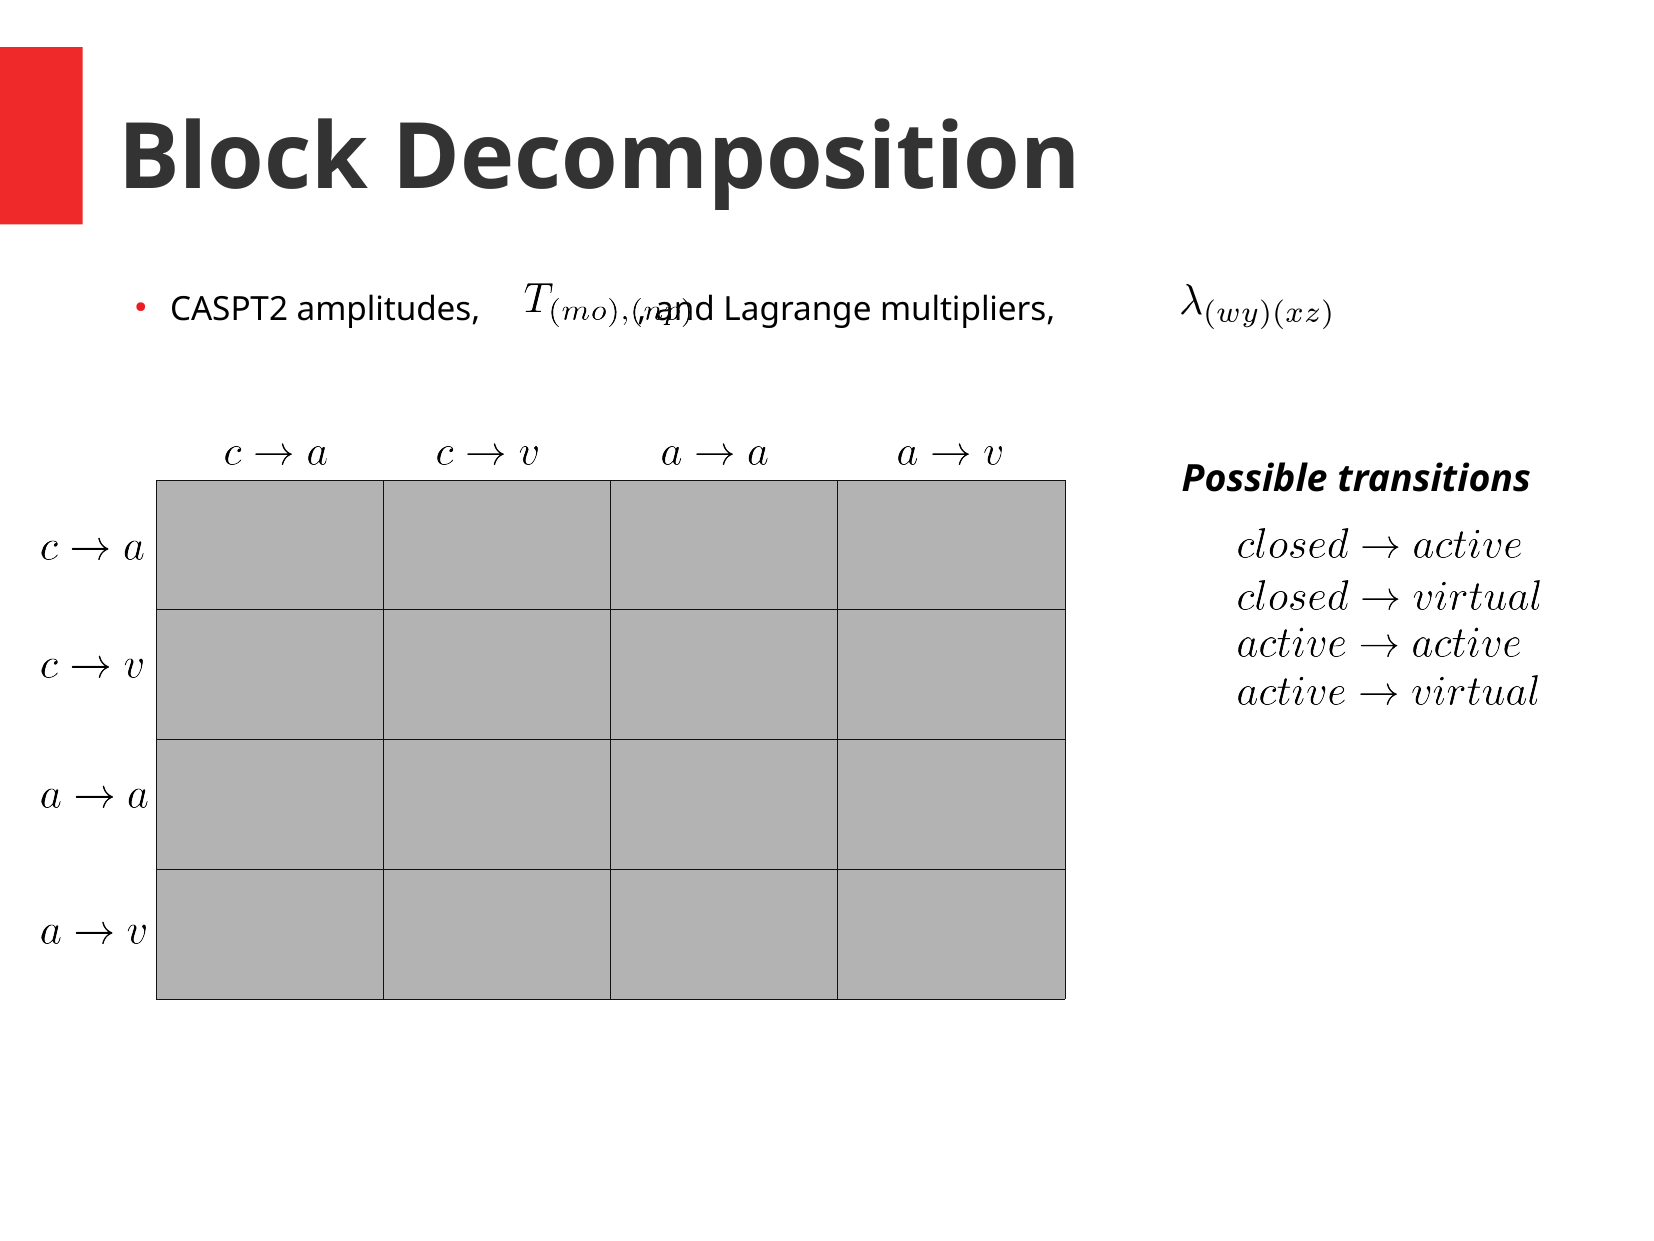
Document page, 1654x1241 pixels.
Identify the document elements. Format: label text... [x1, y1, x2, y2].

picture [1238, 675, 1538, 705]
picture [1181, 284, 1331, 329]
table_cell [384, 610, 610, 739]
table_cell [838, 610, 1065, 739]
table_cell [384, 870, 610, 999]
picture [41, 655, 143, 678]
text_box CASPT2 amplitudes, , and Lagrange multipliers, . [120, 277, 1516, 983]
picture [662, 443, 768, 466]
table_cell [838, 740, 1065, 869]
picture [225, 443, 327, 466]
table_cell [611, 870, 837, 999]
picture [898, 443, 1002, 466]
picture [1238, 547, 1521, 558]
title Block Decomposition [118, 49, 1571, 257]
picture [437, 443, 538, 466]
picture [1238, 580, 1540, 610]
table_header [157, 481, 383, 609]
picture [41, 785, 148, 808]
table_cell [157, 870, 383, 999]
picture [41, 537, 144, 560]
table_header [838, 481, 1065, 609]
picture [41, 921, 146, 944]
table_header [384, 481, 610, 609]
picture [1238, 627, 1520, 657]
table_cell [838, 870, 1065, 999]
table_cell [611, 740, 837, 869]
text_box Possible transitions [1166, 444, 1621, 547]
table_cell [157, 610, 383, 739]
table_cell [384, 740, 610, 869]
table_cell [611, 610, 837, 739]
table_cell [157, 740, 383, 869]
table_header [611, 481, 837, 609]
picture [524, 283, 690, 327]
